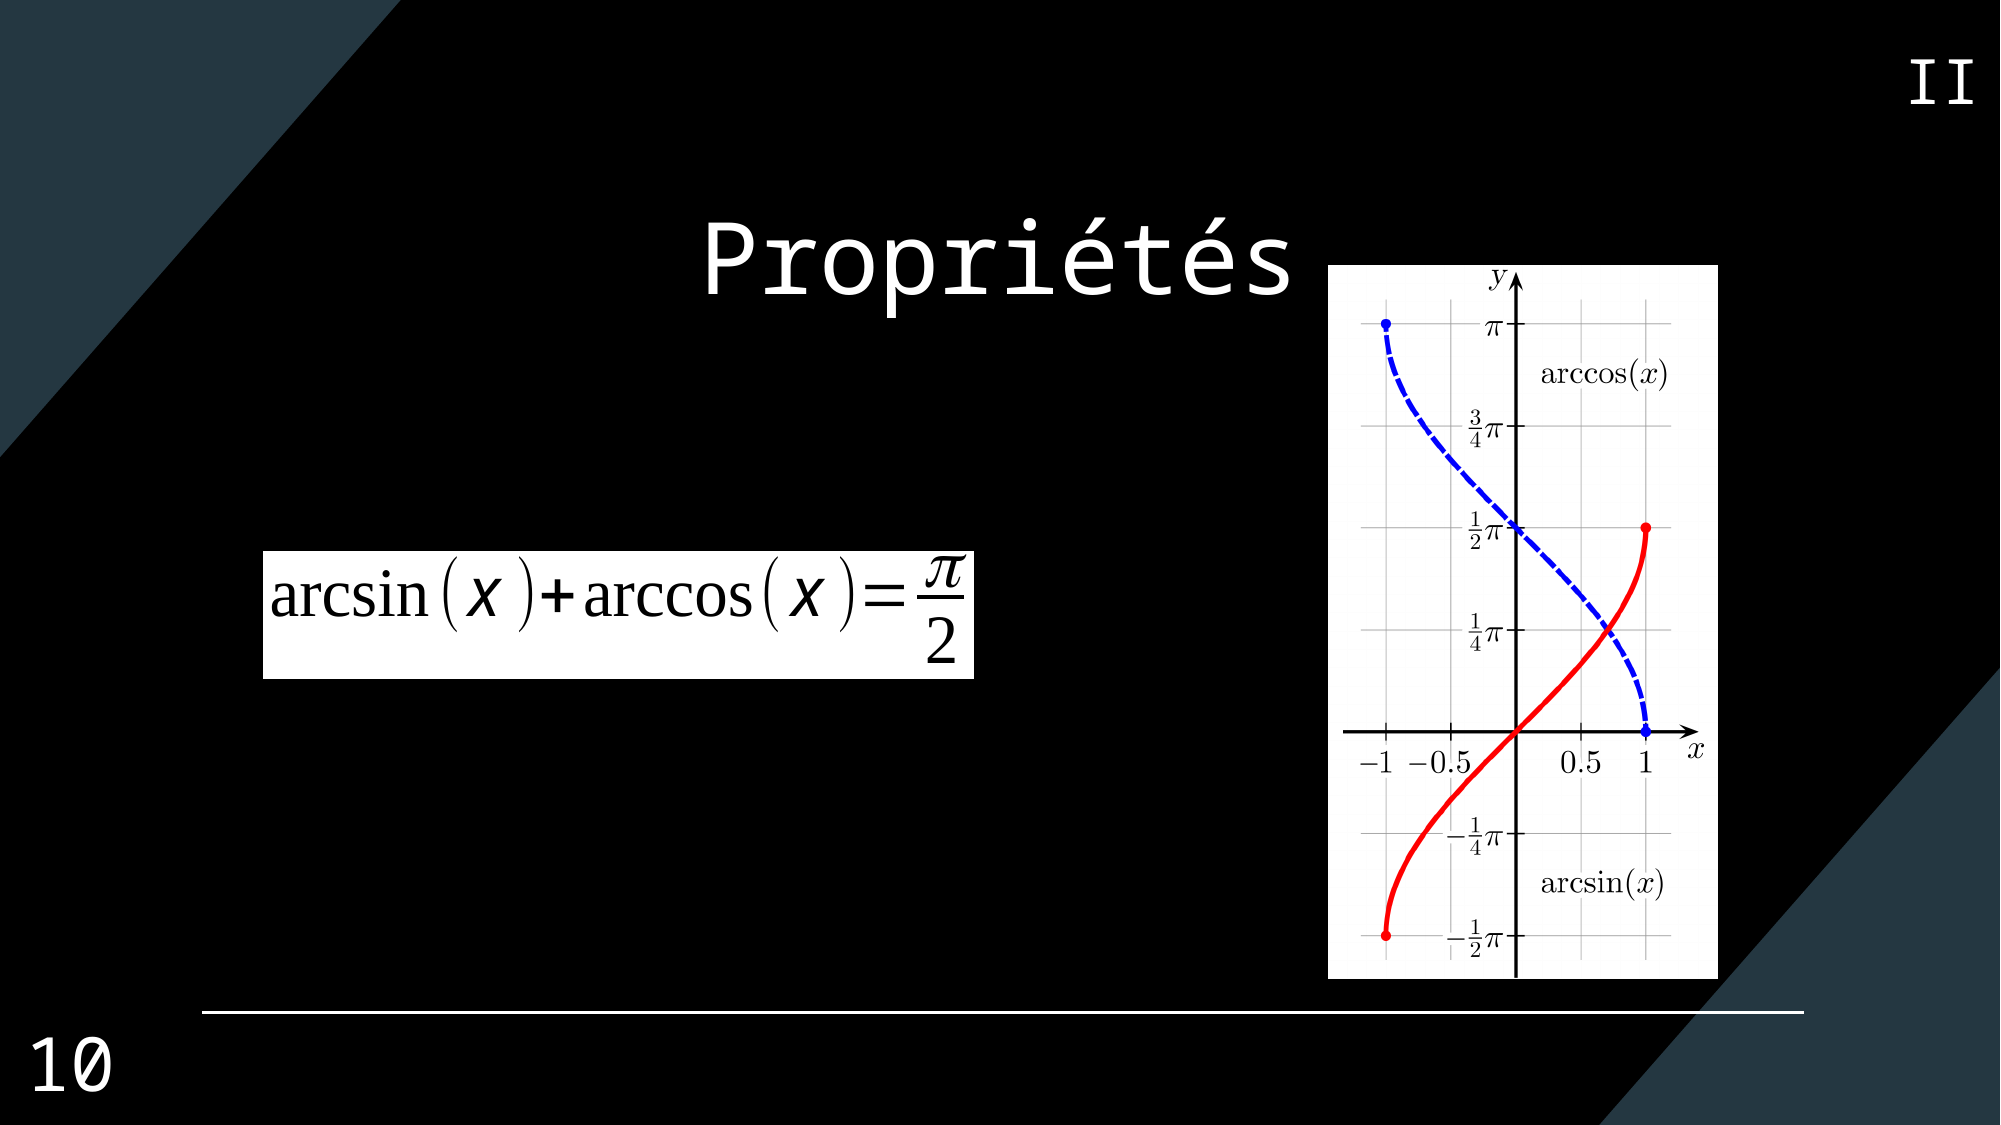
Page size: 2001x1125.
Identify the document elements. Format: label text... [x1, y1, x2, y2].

text_box <number> [10, 1003, 403, 1107]
picture [1328, 265, 1718, 979]
text_box II [1889, 30, 1995, 119]
title Propriétés [187, 143, 1813, 367]
chart [263, 510, 975, 680]
